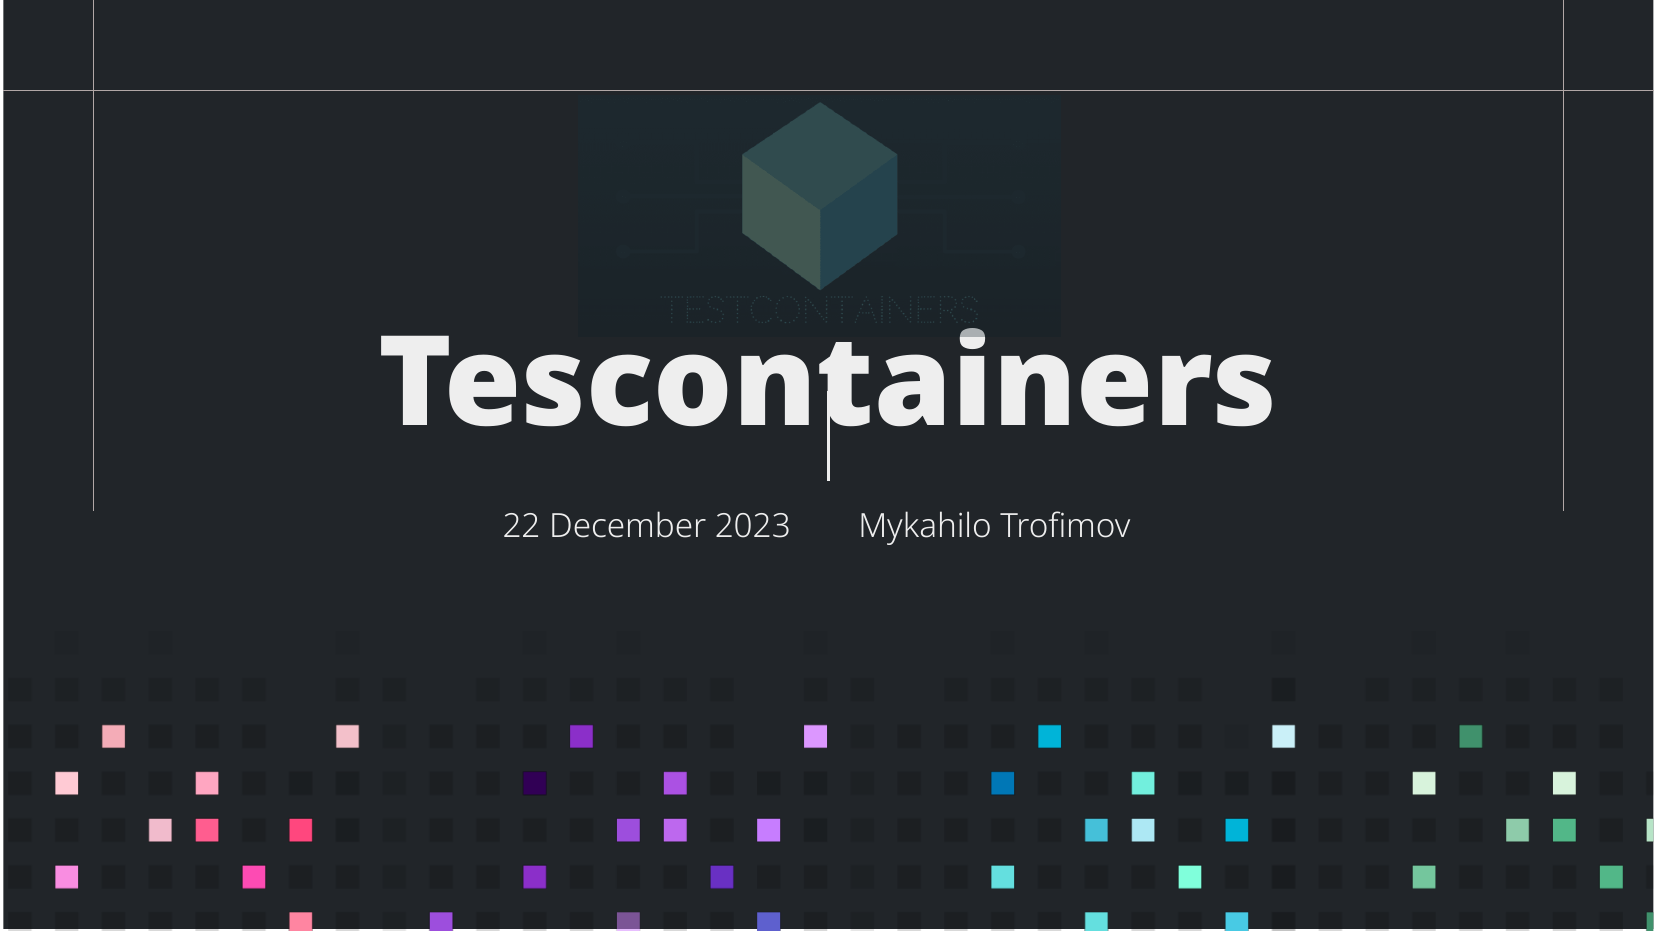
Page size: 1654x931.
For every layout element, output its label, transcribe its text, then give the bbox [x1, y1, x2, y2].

picture [578, 95, 1061, 337]
text_box Mykahilo Trofimov [843, 494, 1146, 556]
title Tescontainers [84, 291, 1573, 462]
text_box 22 December 2023 [487, 494, 818, 556]
picture [3, 631, 1654, 931]
